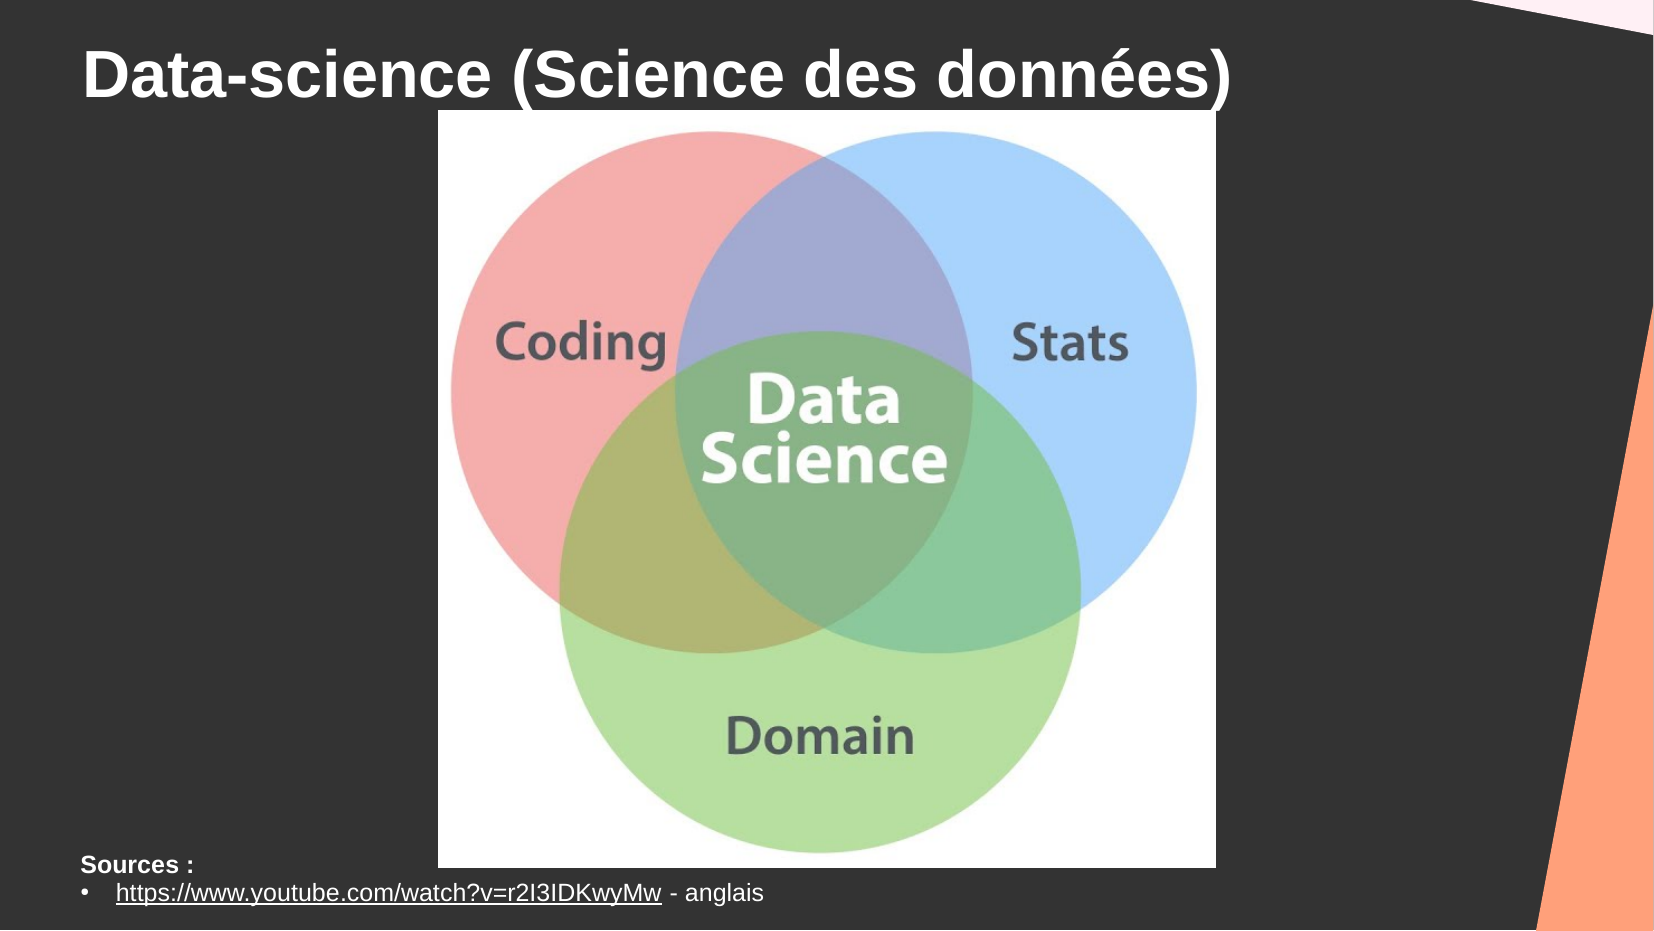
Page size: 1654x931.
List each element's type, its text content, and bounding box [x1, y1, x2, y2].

title Data-science (Science des données) [82, 37, 1571, 115]
text_box [1470, 0, 1654, 36]
text_box [1535, 300, 1654, 931]
text_box Sources : https://www.youtube.com/watch?v=r2I3IDKwyMw - anglais [65, 843, 1482, 915]
picture [438, 110, 1216, 868]
